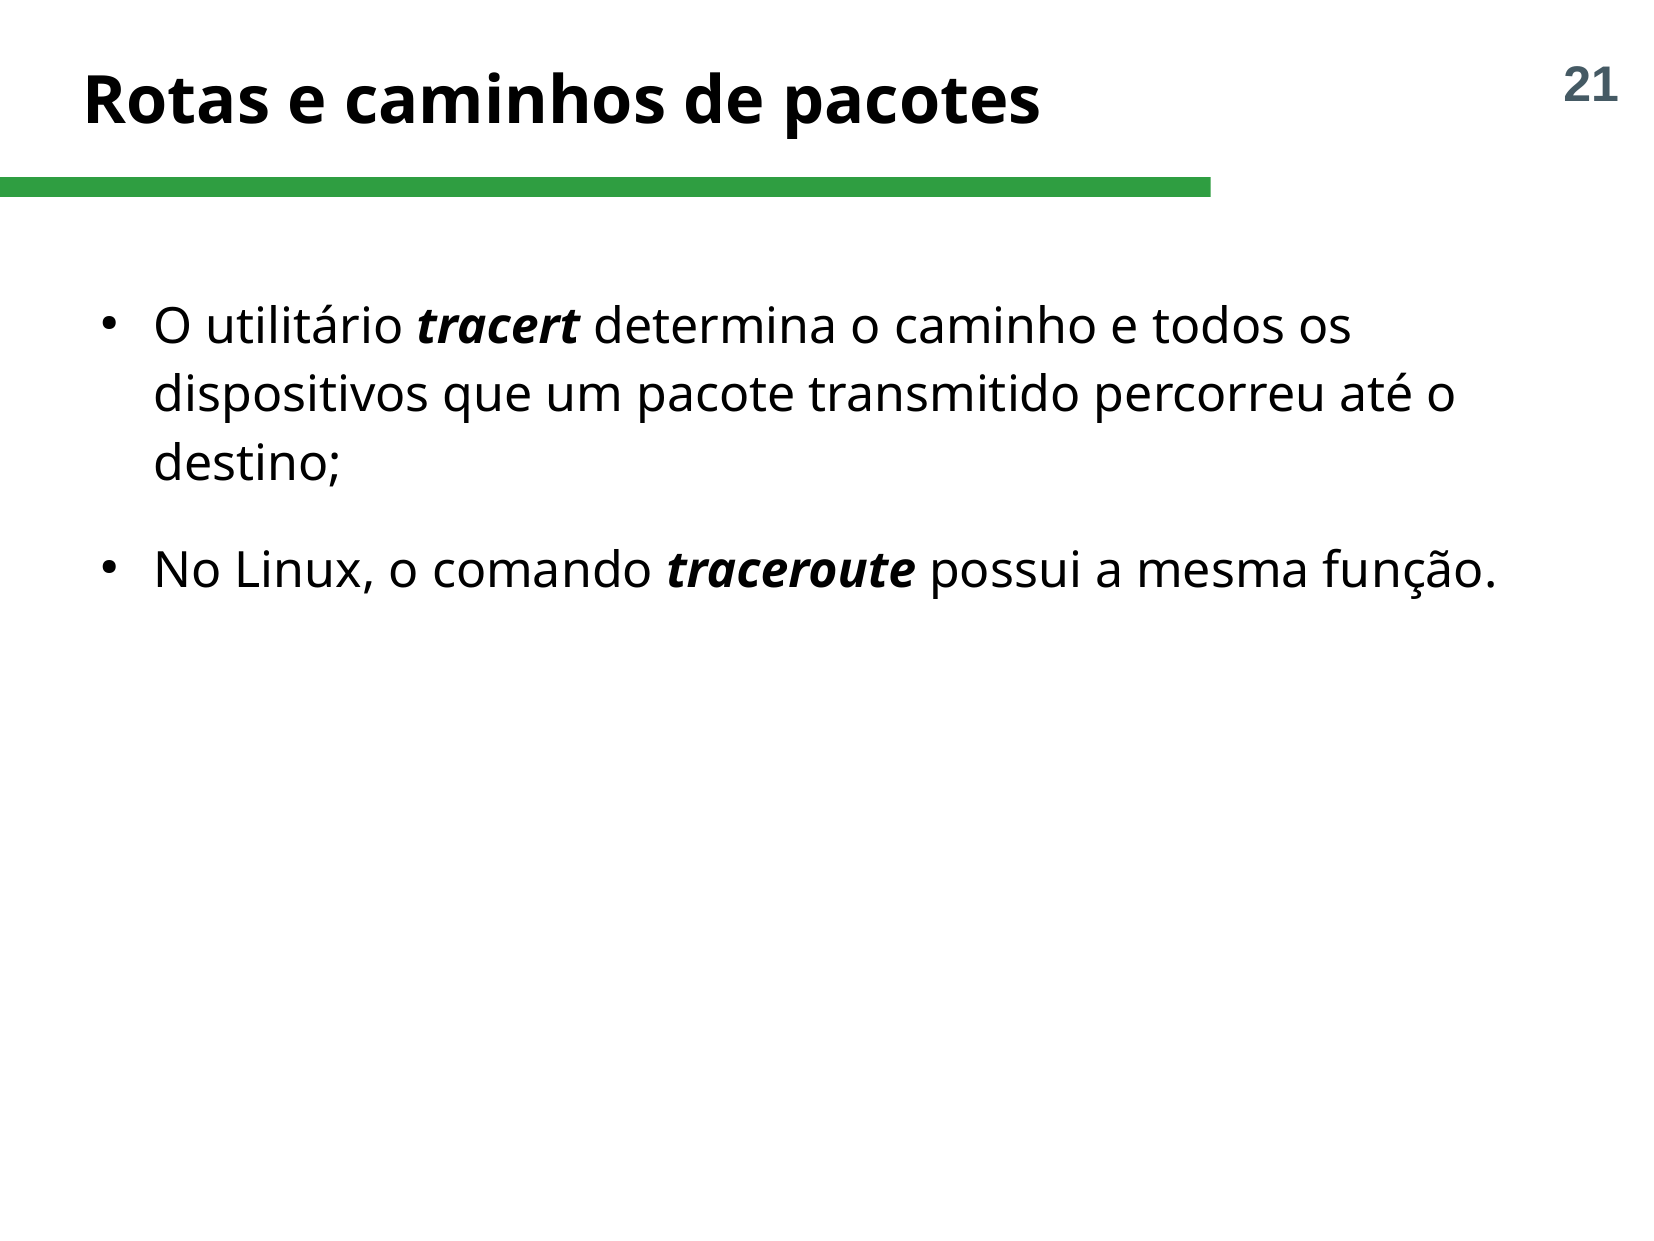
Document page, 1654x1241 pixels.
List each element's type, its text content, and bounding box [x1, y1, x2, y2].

title Rotas e caminhos de pacotes [82, 0, 1152, 202]
list O utilitário tracert determina o caminho e todos os dispositivos que um pacote transmitido percorreu até o destino; No Linux, o comando traceroute possui a mesma função. [82, 290, 1571, 1216]
